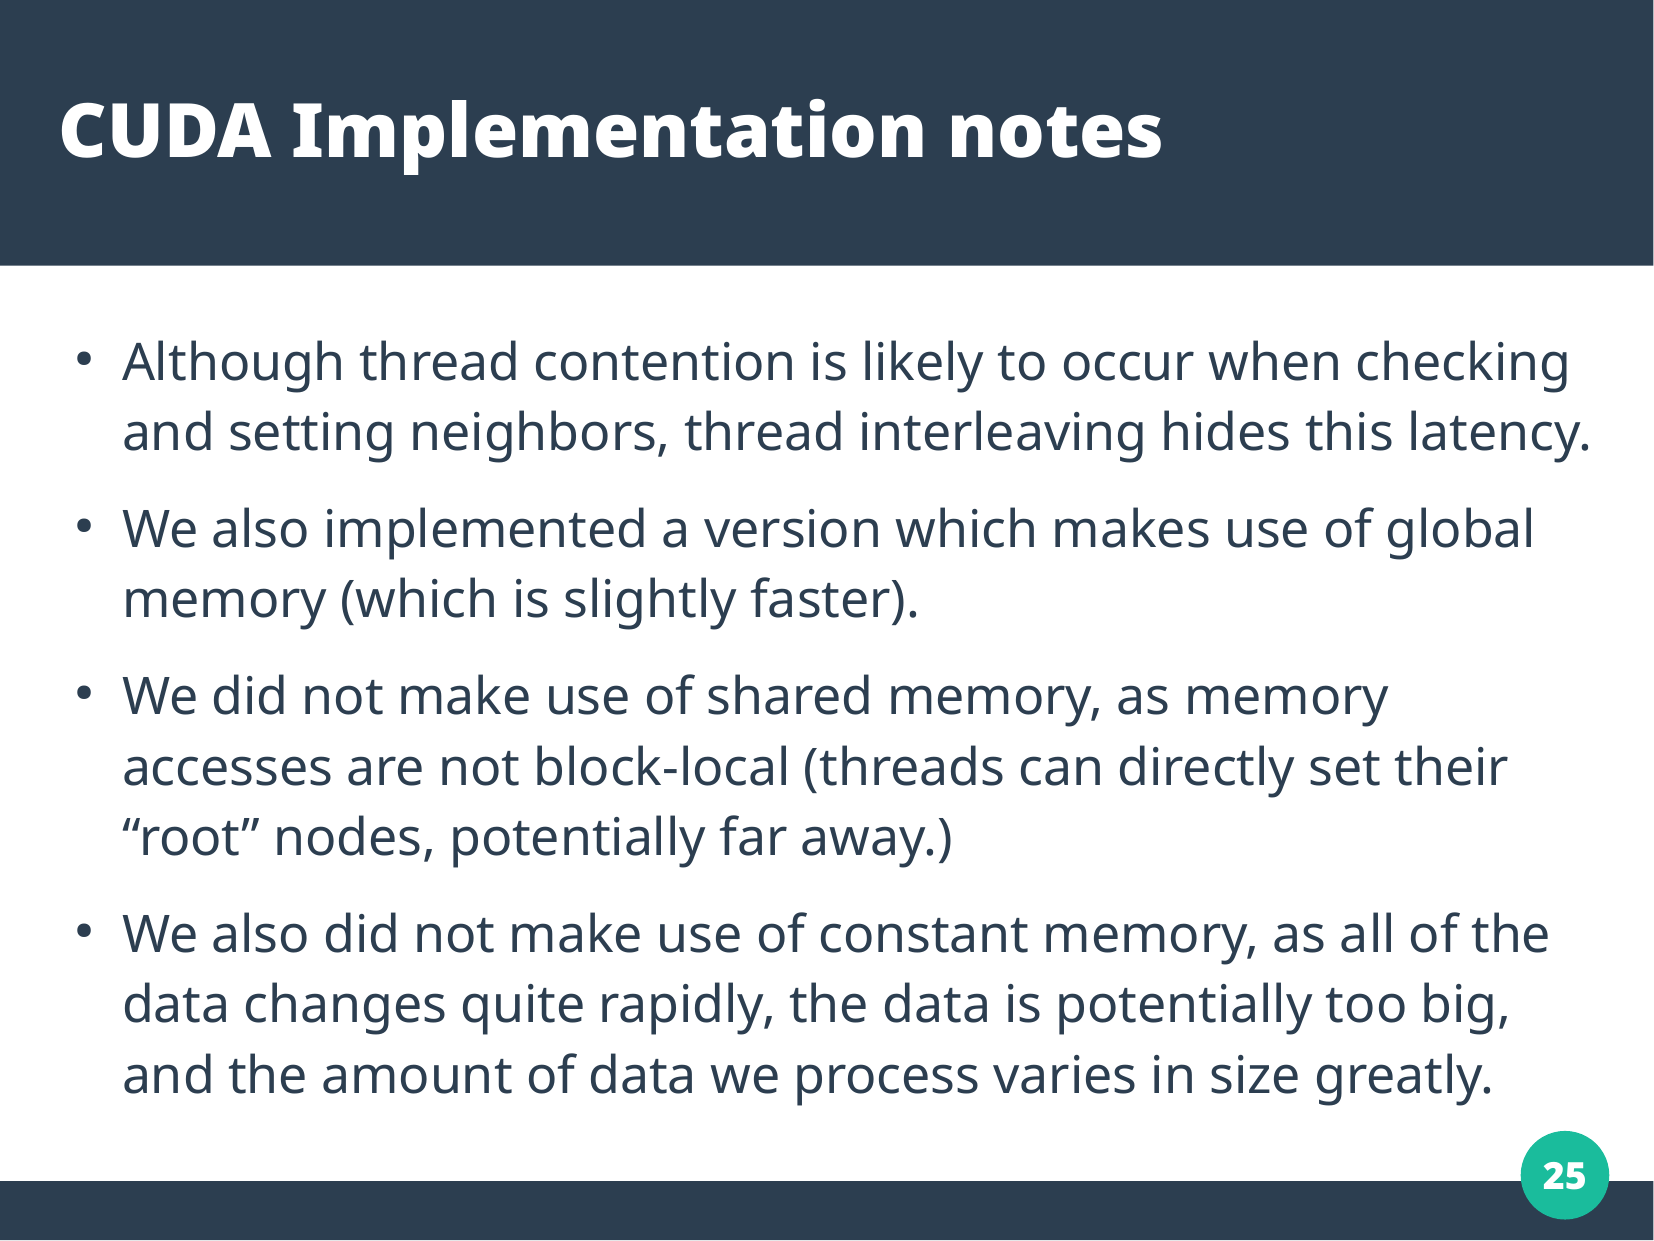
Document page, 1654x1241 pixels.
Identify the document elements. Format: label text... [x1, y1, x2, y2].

title CUDA Implementation notes [59, 49, 1595, 207]
list Although thread contention is likely to occur when checking and setting neighbors, thread interleaving hides this latency. We also implemented a version which makes use of global memory (which is slightly faster). We did not make use of shared memory, as memory accesses are not block-local (threads can directly set their “root” nodes, potentially far away.) We also did not make use of constant memory, as all of the data changes quite rapidly, the data is potentially too big, and the amount of data we process varies in size greatly. [59, 324, 1595, 1152]
